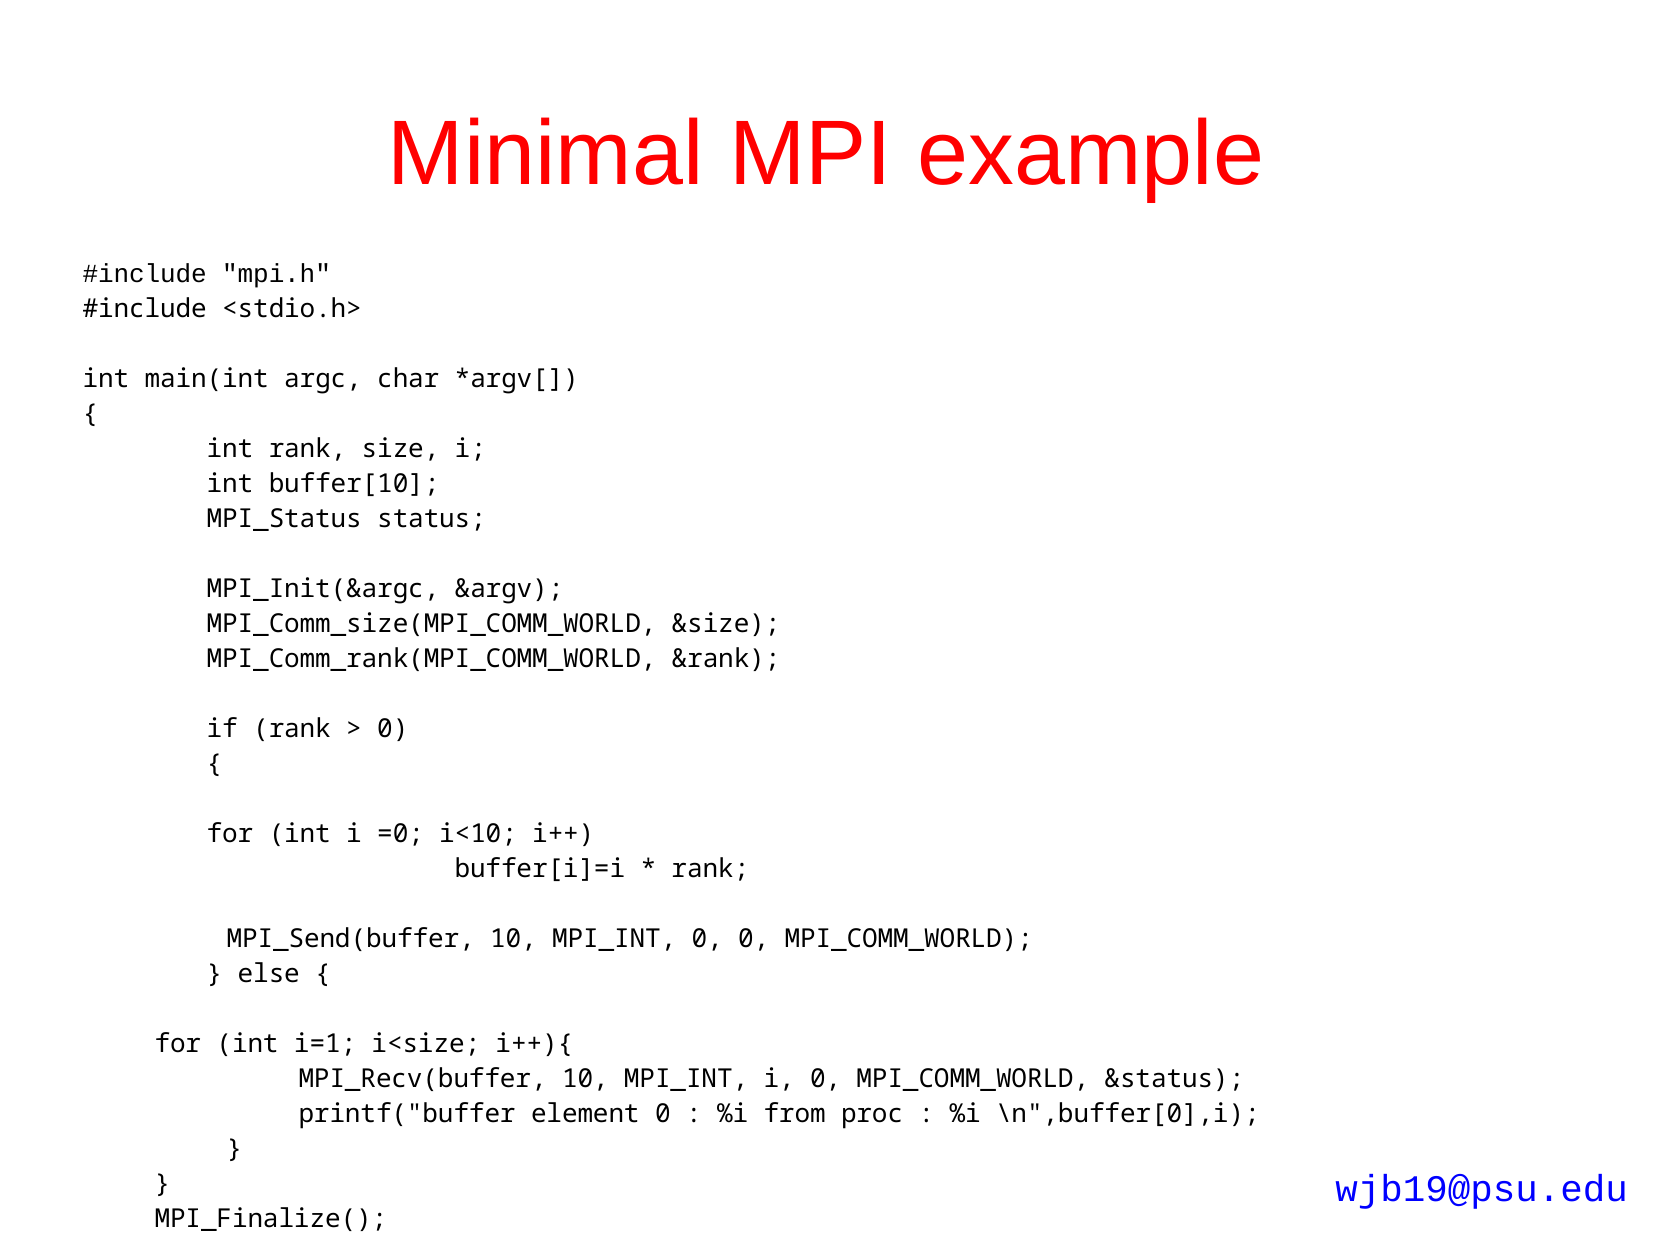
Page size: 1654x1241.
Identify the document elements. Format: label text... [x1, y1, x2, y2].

list #include "mpi.h" #include <stdio.h> int main(int argc, char *argv[]) { int rank, size, i; int buffer[10]; MPI_Status status; MPI_Init(&argc, &argv); MPI_Comm_size(MPI_COMM_WORLD, &size); MPI_Comm_rank(MPI_COMM_WORLD, &rank); if (rank > 0) { for (int i =0; i<10; i++) buffer[i]=i * rank; MPI_Send(buffer, 10, MPI_INT, 0, 0, MPI_COMM_WORLD); } else { for (int i=1; i<size; i++){ MPI_Recv(buffer, 10, MPI_INT, i, 0, MPI_COMM_WORLD, &status); printf("buffer element 0 : %i from proc : %i \n",buffer[0],i); } } MPI_Finalize(); return 0; } [82, 260, 1571, 1241]
title Minimal MPI example [82, 49, 1571, 257]
text_box wjb19@psu.edu [1320, 1162, 1643, 1220]
